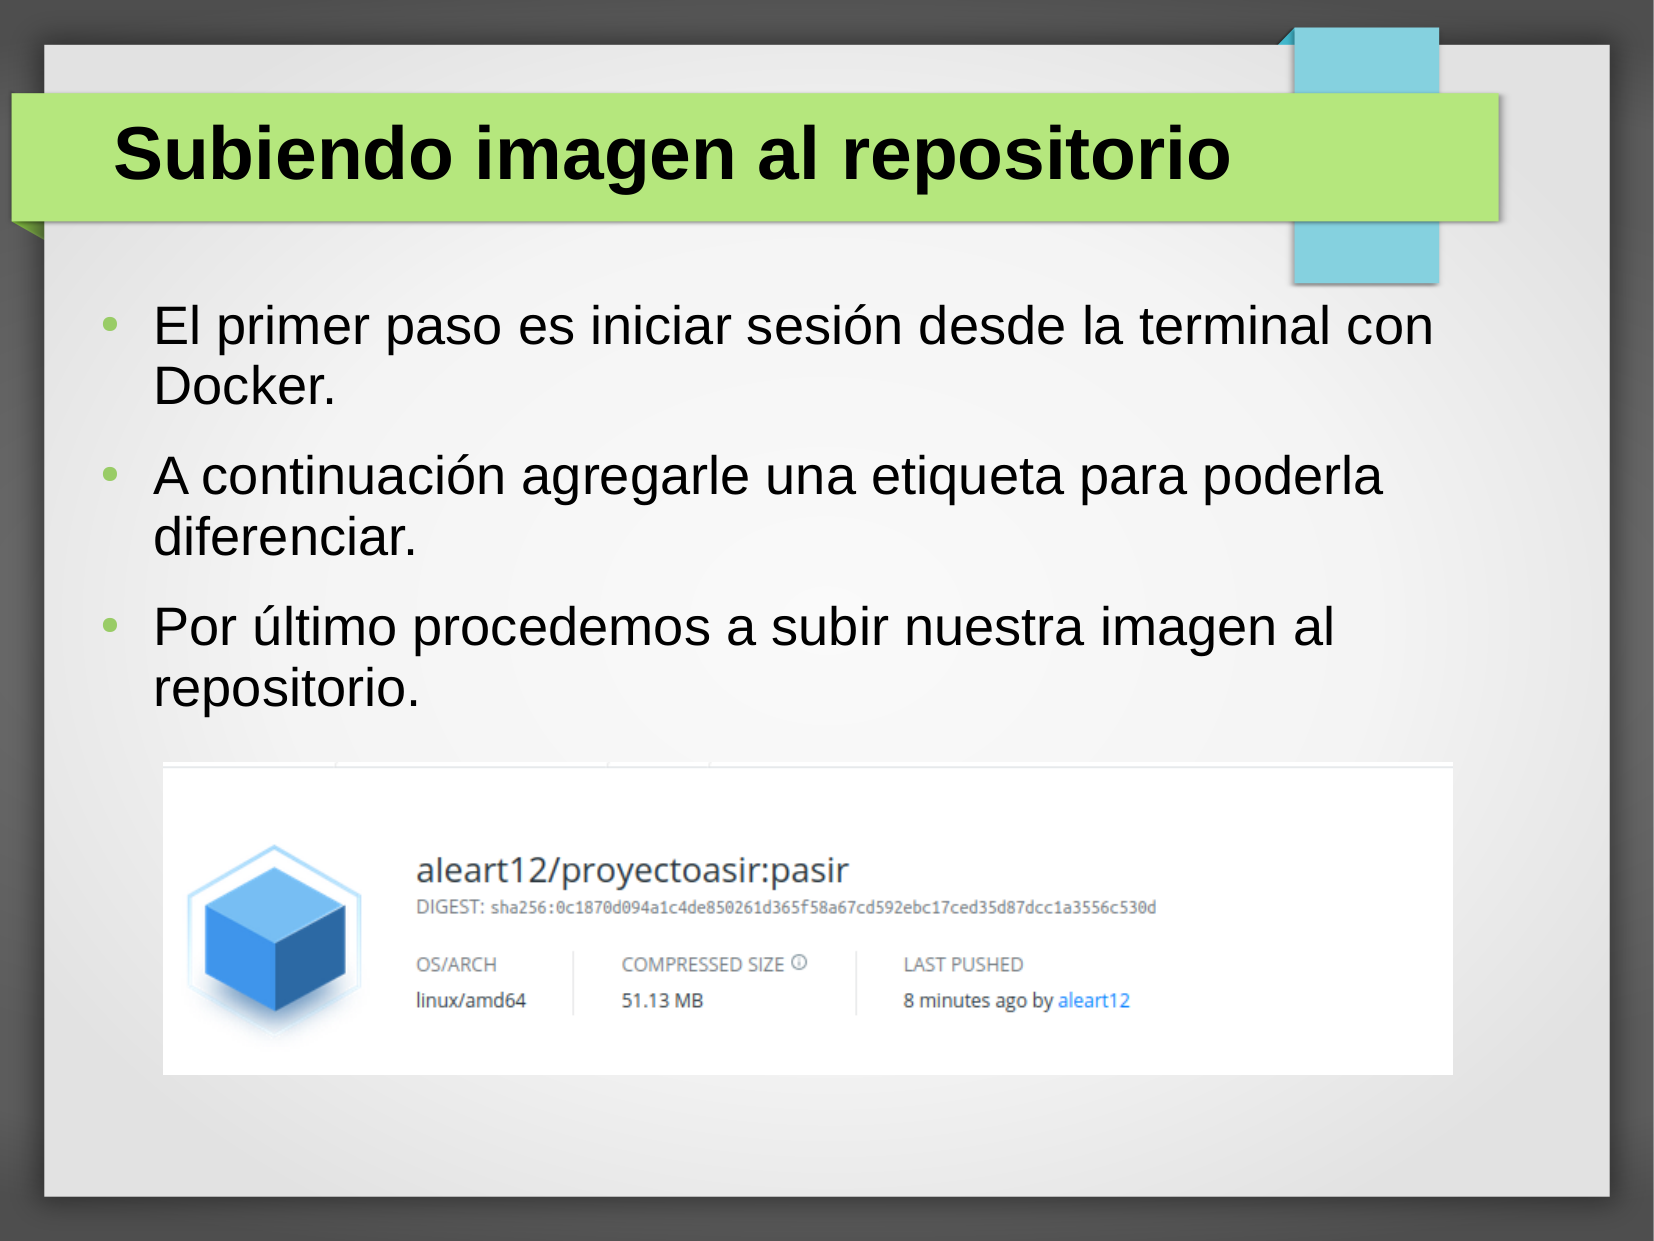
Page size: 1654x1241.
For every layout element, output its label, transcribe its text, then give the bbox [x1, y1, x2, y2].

list El primer paso es iniciar sesión desde la terminal con Docker. A continuación agregarle una etiqueta para poderla diferenciar. Por último procedemos a subir nuestra imagen al repositorio. [82, 295, 1571, 1015]
picture [0, 0, 1654, 1241]
title Subiendo imagen al repositorio [82, 94, 1264, 213]
